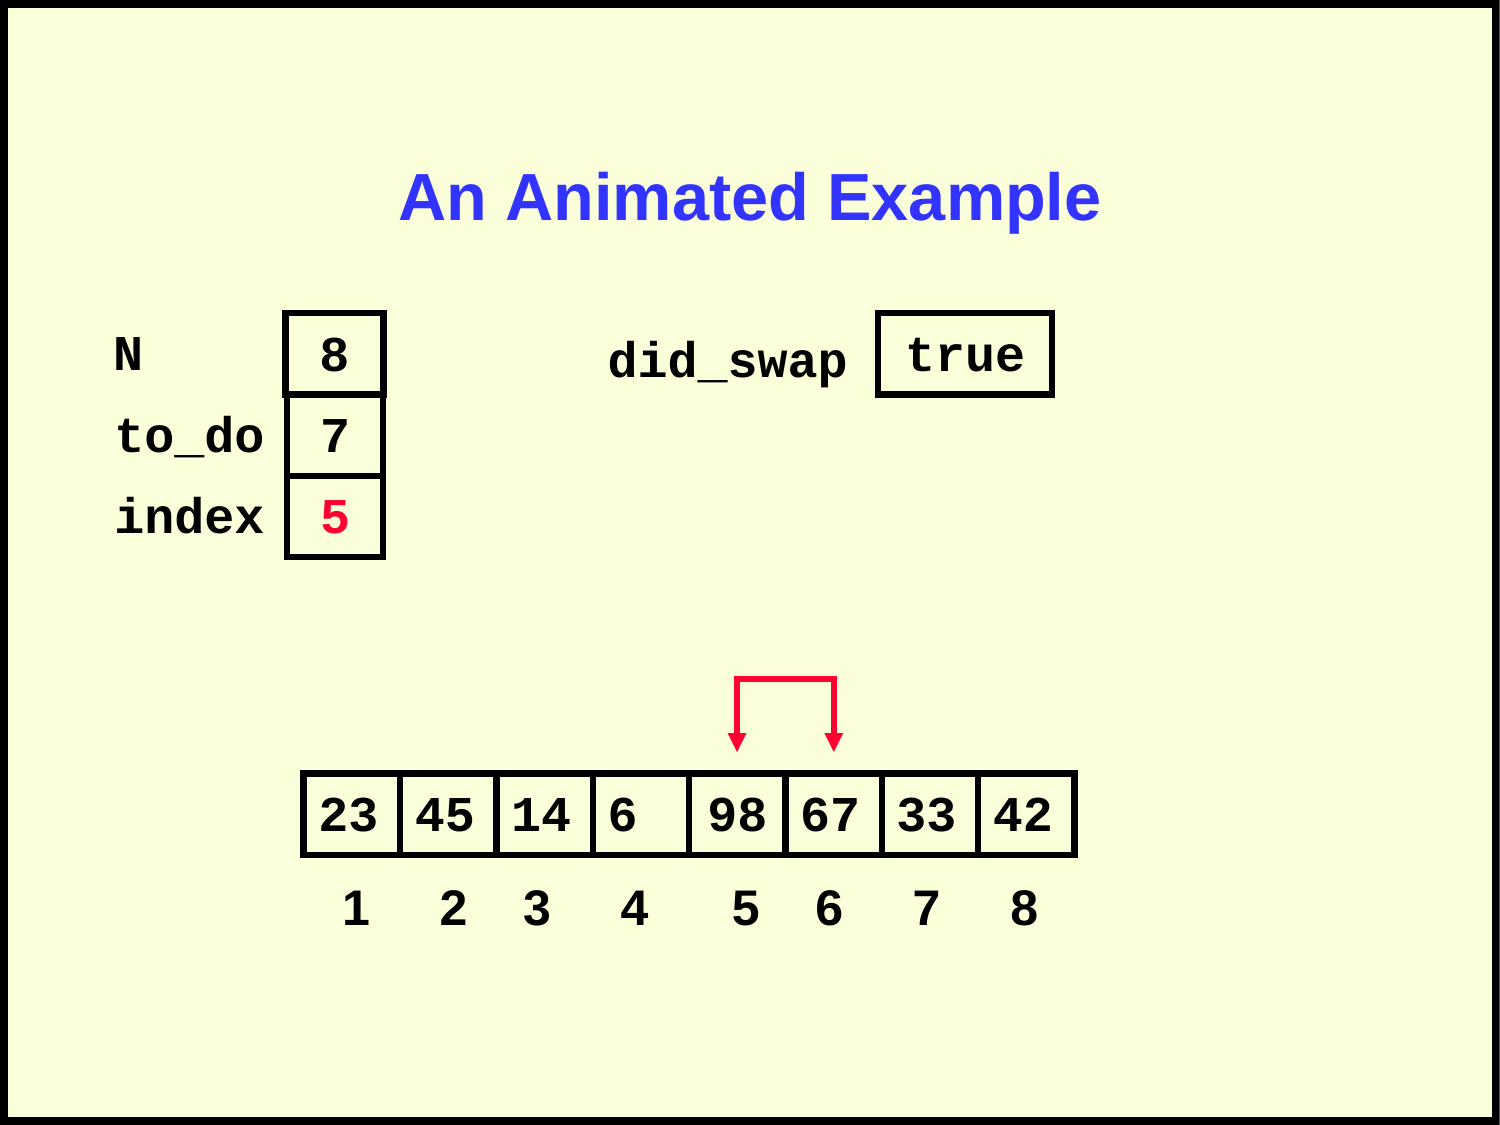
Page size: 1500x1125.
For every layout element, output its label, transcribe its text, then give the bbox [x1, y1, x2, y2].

text_box to_do [99, 394, 280, 470]
text_box 98 [689, 773, 786, 855]
text_box 14 [497, 773, 592, 855]
text_box 45 [400, 773, 497, 855]
text_box index [99, 475, 280, 552]
text_box 6 [592, 773, 689, 855]
text_box 8 [285, 313, 384, 395]
text_box did_swap [592, 319, 877, 395]
text_box 7 [286, 395, 384, 475]
text_box 1 2 3 4 5 6 7 8 [327, 868, 1055, 944]
text_box 23 [303, 773, 400, 855]
text_box 33 [881, 773, 978, 855]
title An Animated Example [112, 99, 1388, 288]
text_box true [877, 313, 1053, 395]
text_box 67 [786, 773, 881, 855]
text_box 42 [978, 773, 1075, 855]
text_box N [98, 313, 279, 389]
text_box 5 [286, 475, 384, 558]
